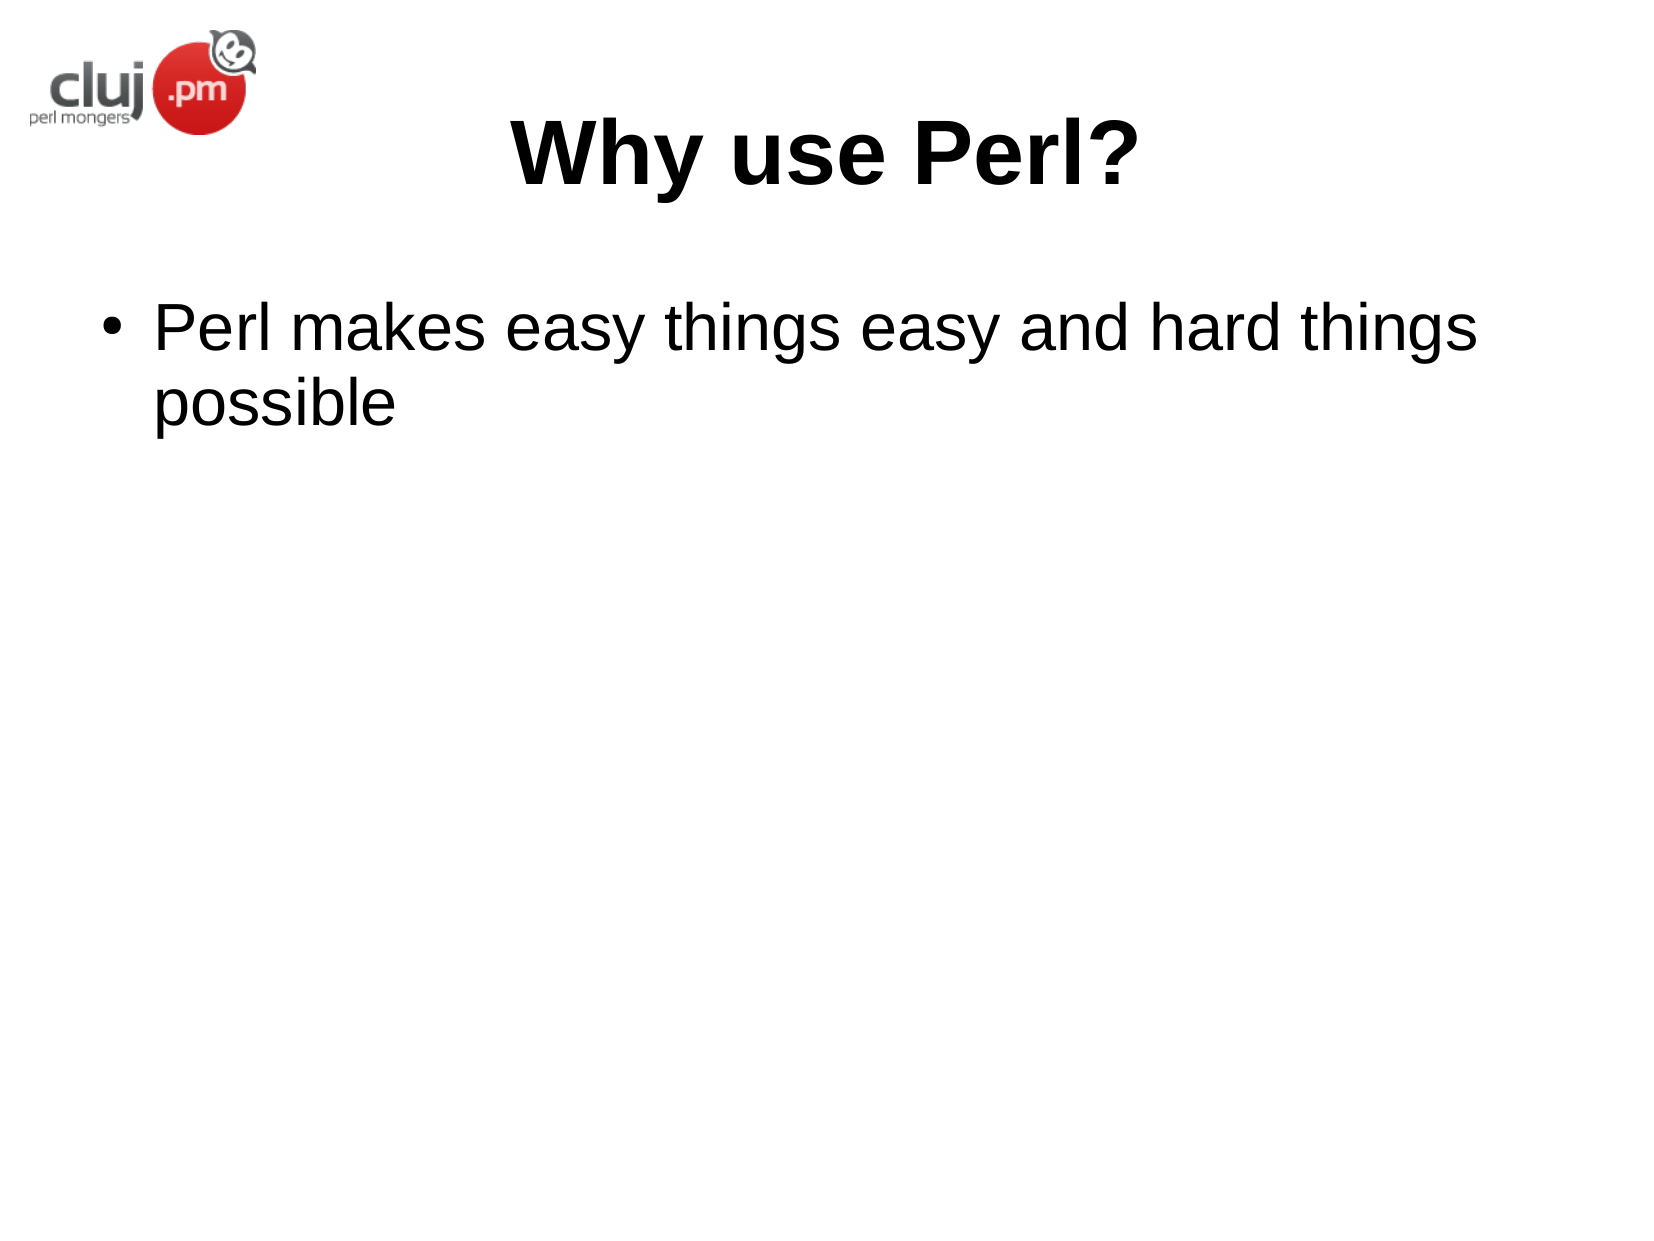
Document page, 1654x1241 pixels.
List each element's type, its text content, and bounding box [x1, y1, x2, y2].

list Perl makes easy things easy and hard things possible [82, 290, 1538, 1010]
picture [30, 30, 256, 135]
title Why use Perl? [82, 49, 1571, 257]
